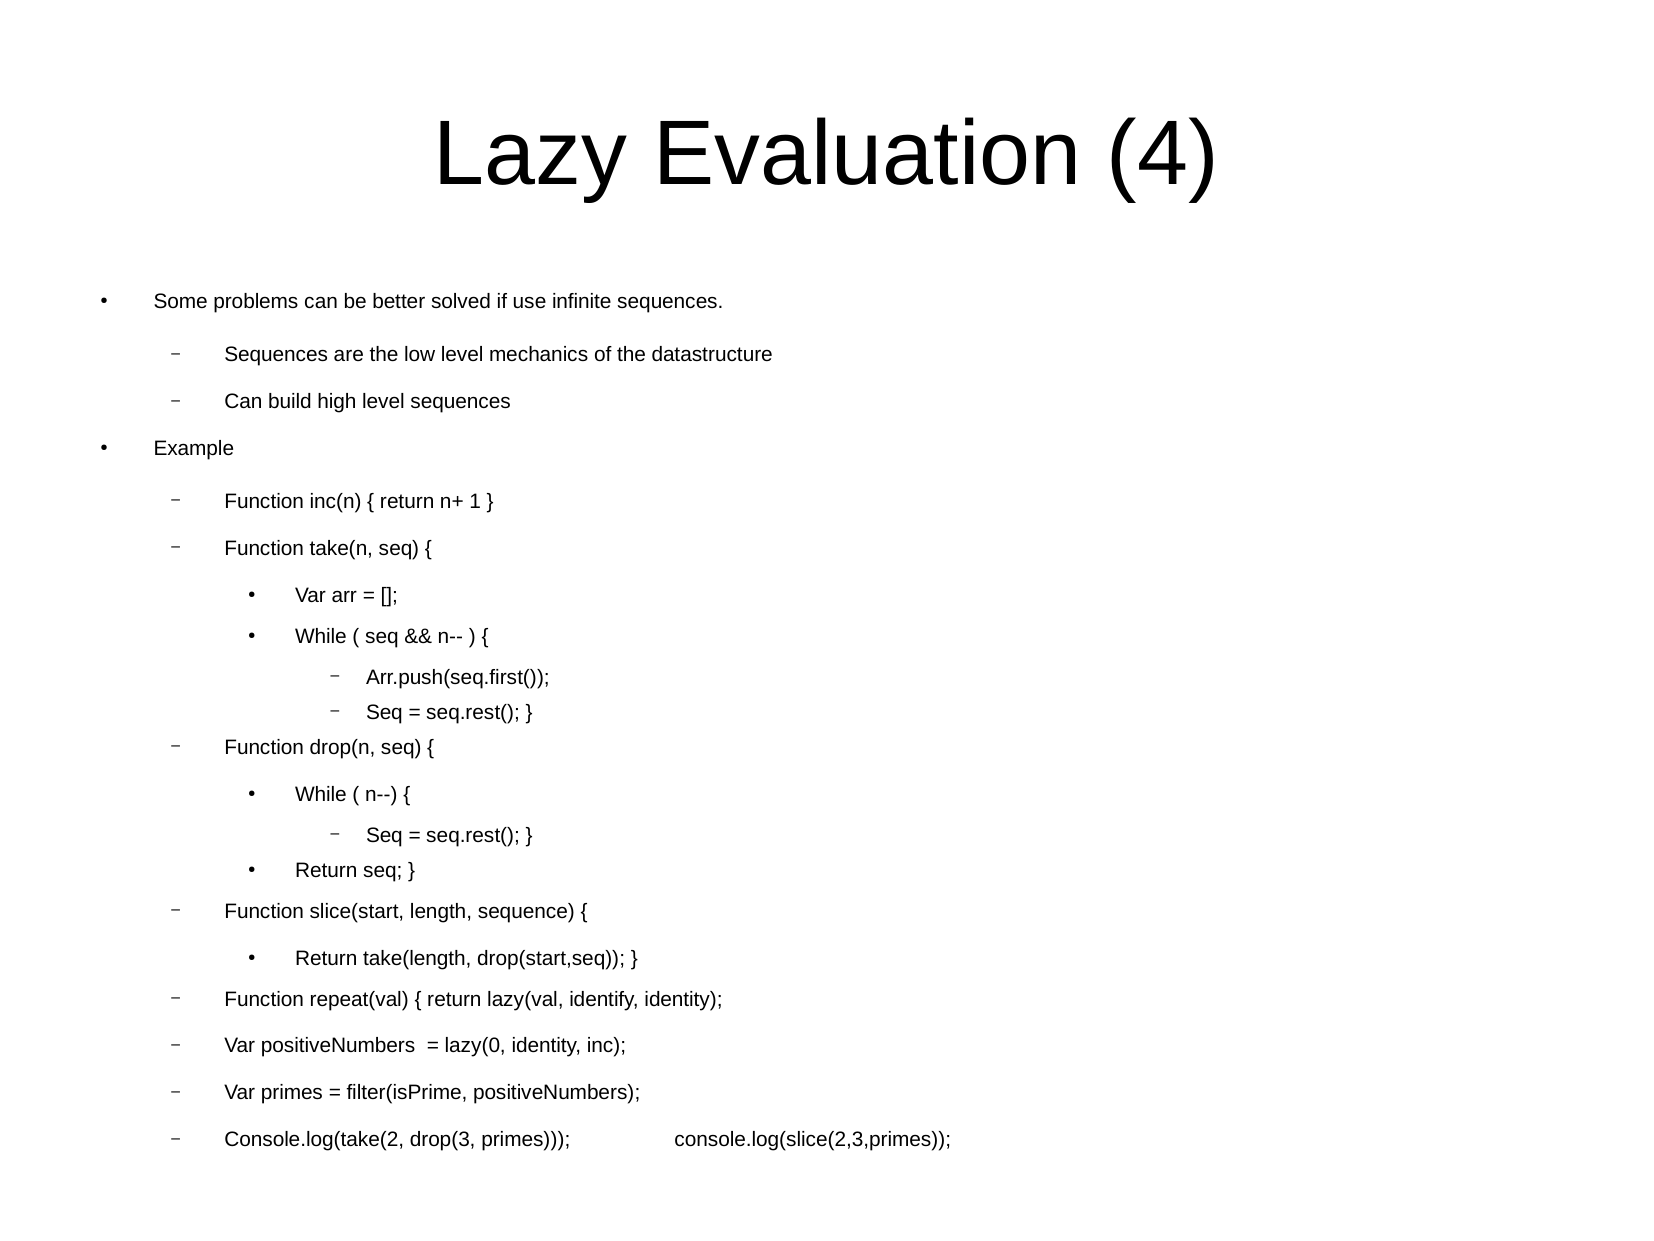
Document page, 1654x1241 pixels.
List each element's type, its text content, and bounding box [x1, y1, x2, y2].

title Lazy Evaluation (4) [82, 49, 1571, 257]
list Some problems can be better solved if use infinite sequences. Sequences are the low level mechanics of the datastructure Can build high level sequences Example Function inc(n) { return n+ 1 } Function take(n, seq) { Var arr = []; While ( seq && n-- ) { Arr.push(seq.first()); Seq = seq.rest(); } Function drop(n, seq) { While ( n--) { Seq = seq.rest(); } Return seq; } Function slice(start, length, sequence) { Return take(length, drop(start,seq)); } Function repeat(val) { return lazy(val, identify, identity); Var positiveNumbers = lazy(0, identity, inc); Var primes = filter(isPrime, positiveNumbers); Console.log(take(2, drop(3, primes))); console.log(slice(2,3,primes)); [82, 290, 1571, 1216]
